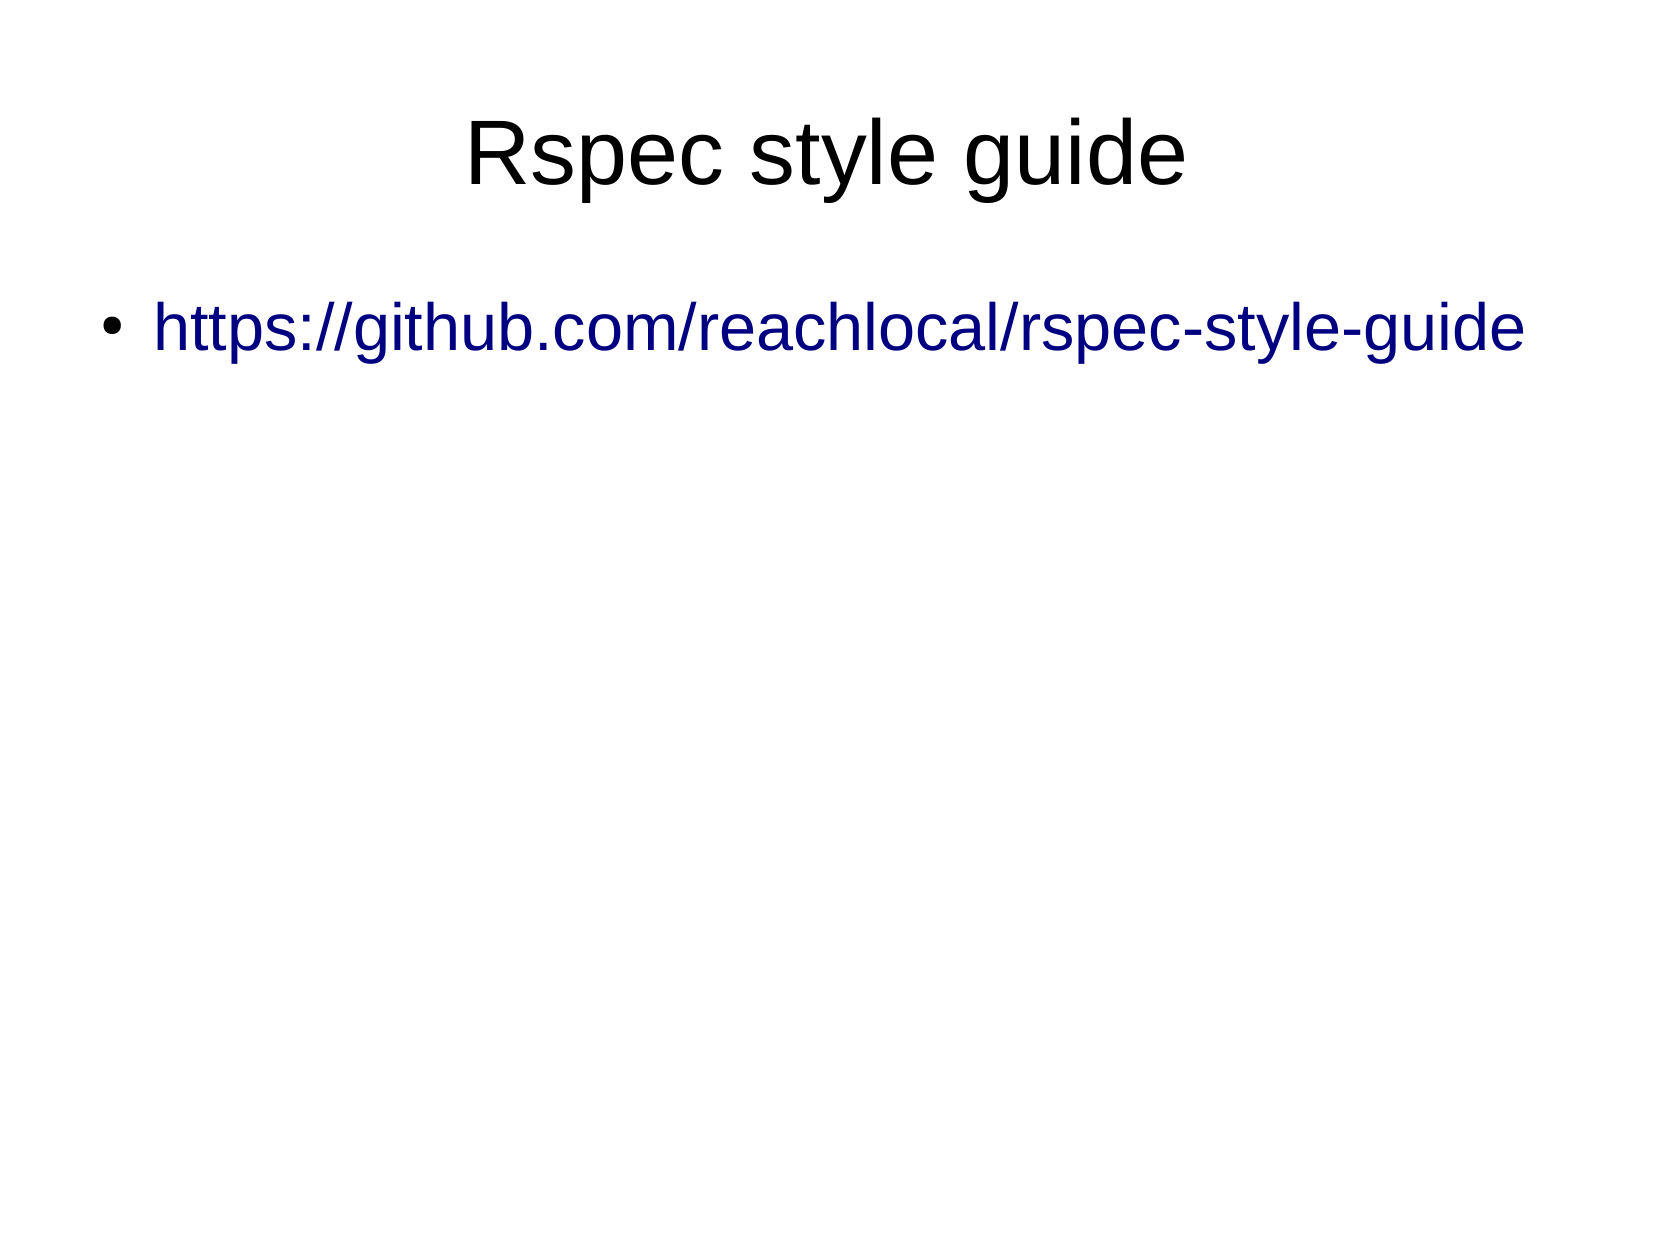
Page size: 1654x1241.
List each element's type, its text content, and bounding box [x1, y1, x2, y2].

title Rspec style guide [82, 49, 1571, 257]
list https://github.com/reachlocal/rspec-style-guide [82, 290, 1571, 1010]
